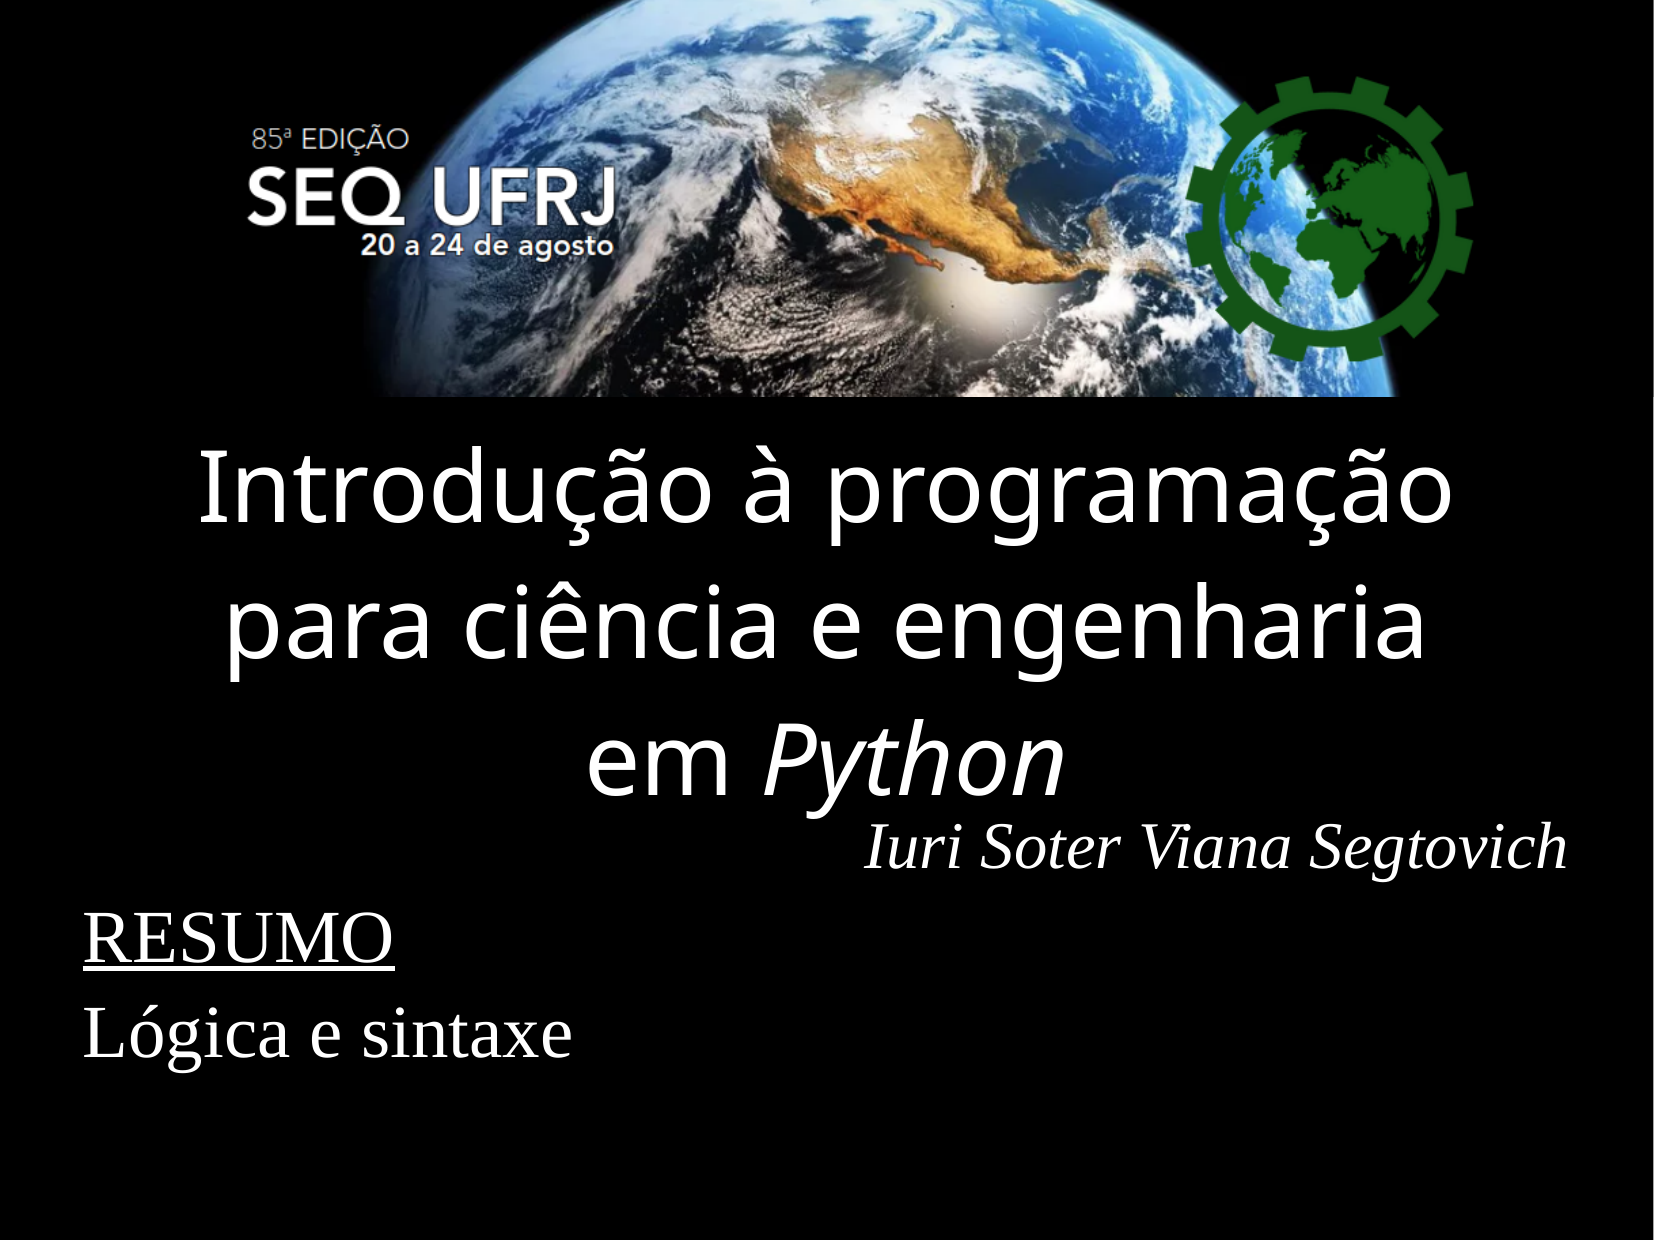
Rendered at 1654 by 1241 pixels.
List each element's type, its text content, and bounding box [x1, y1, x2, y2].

list Iuri Soter Viana Segtovich RESUMO Lógica e sintaxe [82, 809, 1571, 1241]
title Introdução à programação para ciência e engenharia em Python [82, 445, 1571, 795]
picture [0, 0, 1654, 397]
